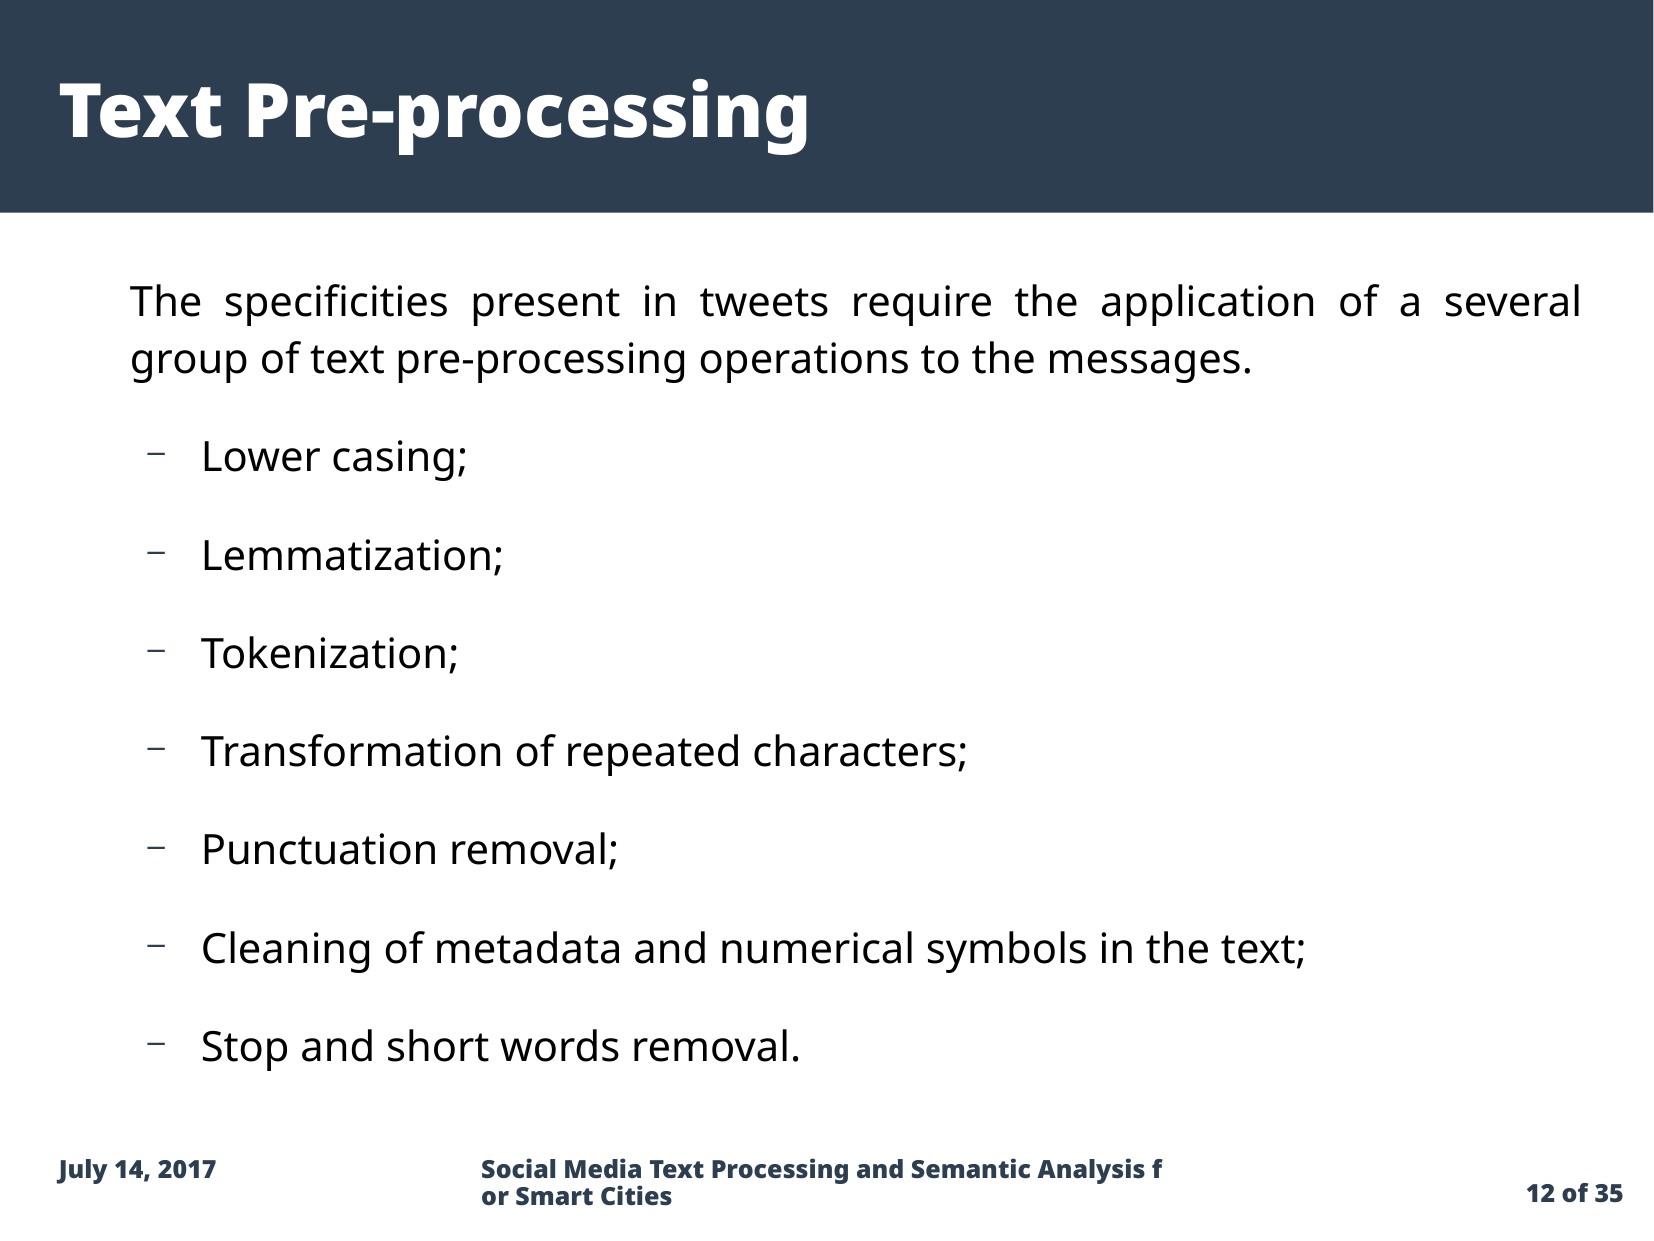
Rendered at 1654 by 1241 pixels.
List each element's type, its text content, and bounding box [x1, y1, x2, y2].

title Text Pre-processing [59, 29, 1595, 187]
list The specificities present in tweets require the application of a several group of text pre-processing operations to the messages. Lower casing; Lemmatization; Tokenization; Transformation of repeated characters; Punctuation removal; Cleaning of metadata and numerical symbols in the text; Stop and short words removal. [59, 271, 1583, 1099]
